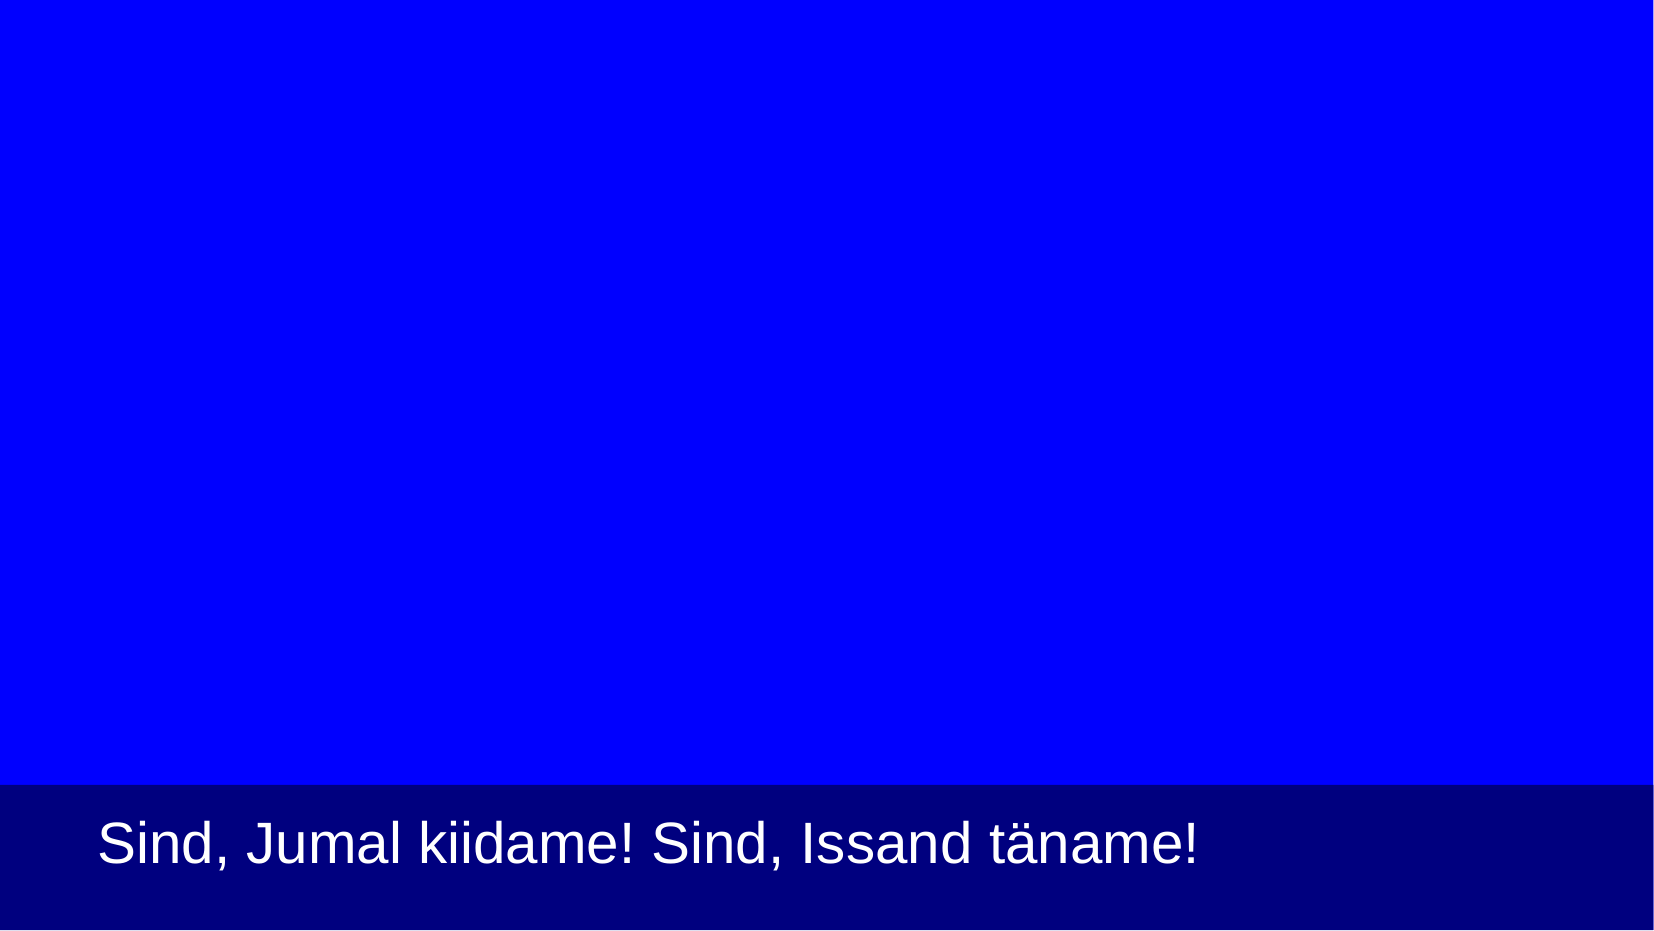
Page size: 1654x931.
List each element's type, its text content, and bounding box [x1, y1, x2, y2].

text_box [0, 784, 1654, 931]
text_box Sind, Jumal kiidame! Sind, Issand täname! [82, 608, 1571, 884]
